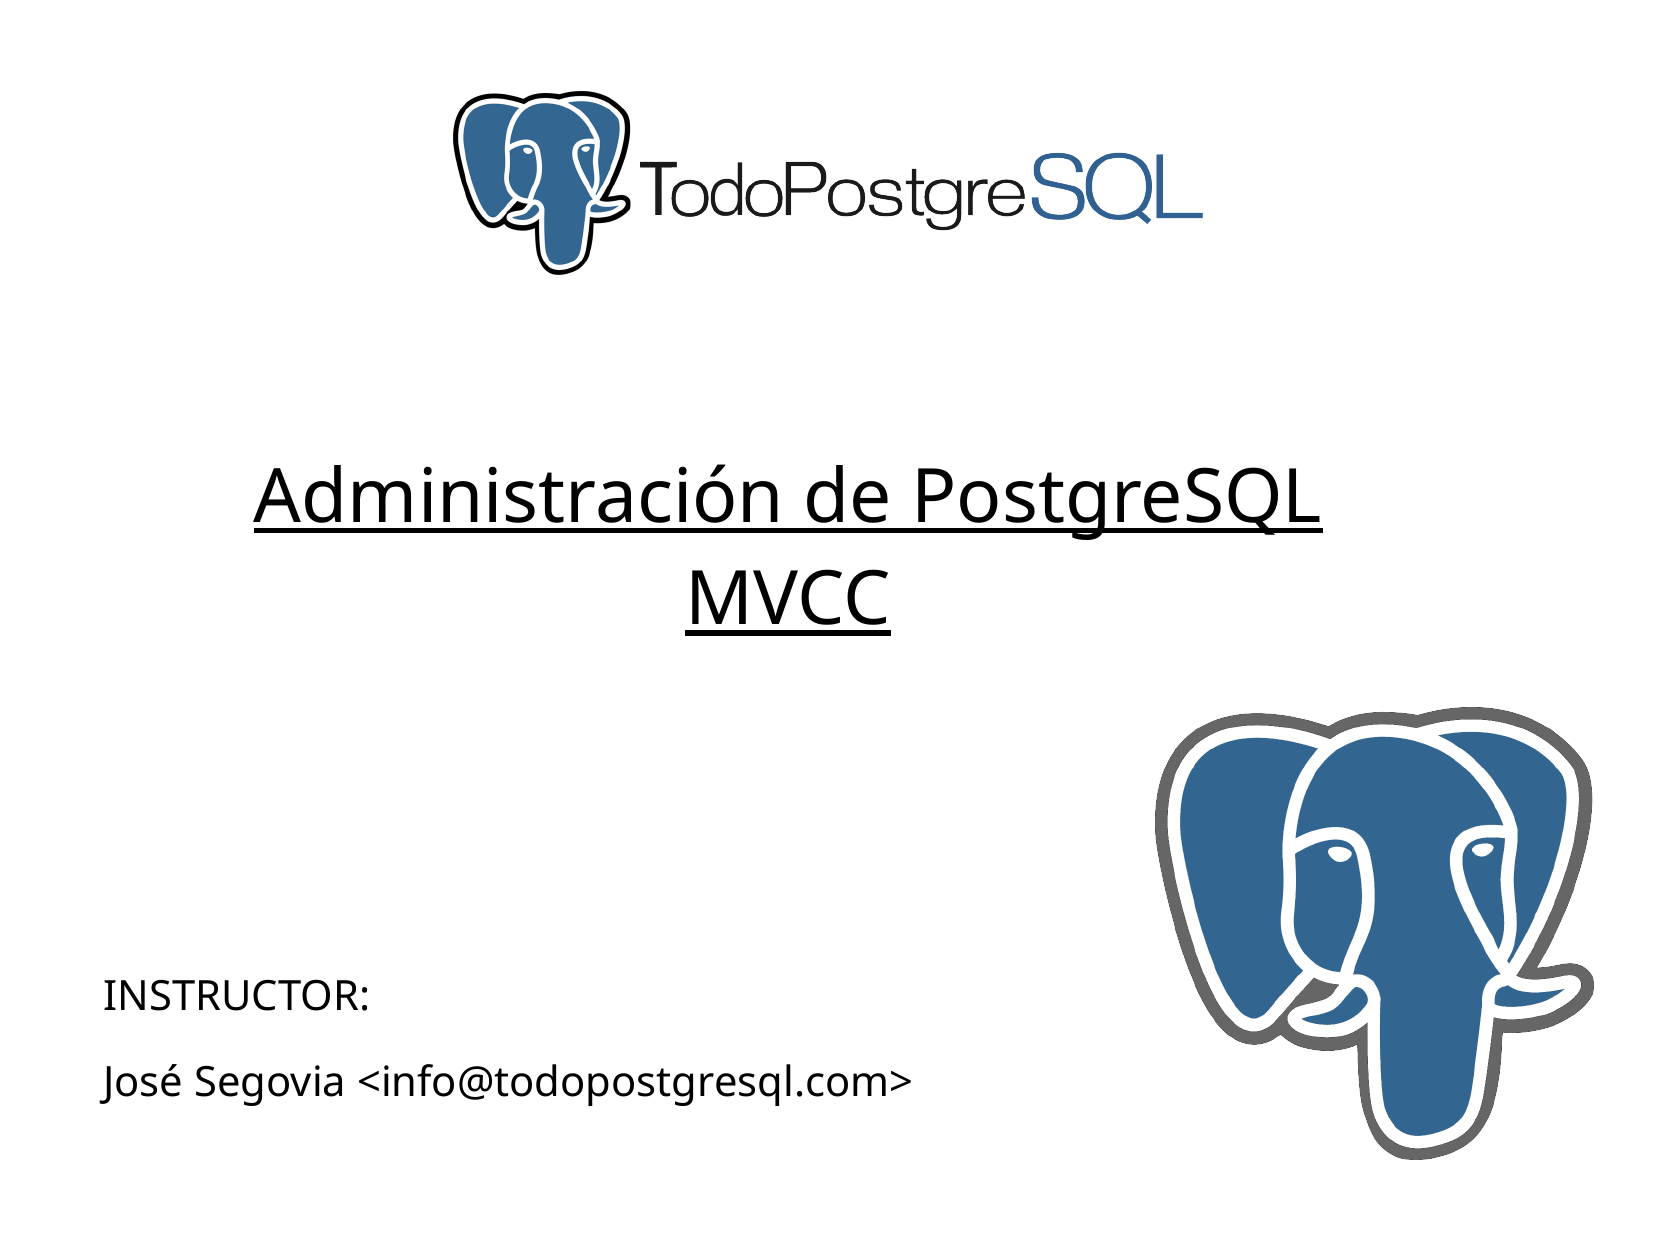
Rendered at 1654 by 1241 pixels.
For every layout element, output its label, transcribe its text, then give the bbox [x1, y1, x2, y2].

picture [445, 58, 1209, 287]
picture [1155, 707, 1594, 1160]
text_box INSTRUCTOR: José Segovia <info@todopostgresql.com> [88, 930, 1037, 1118]
text_box Administración de PostgreSQL MVCC [238, 434, 1415, 630]
